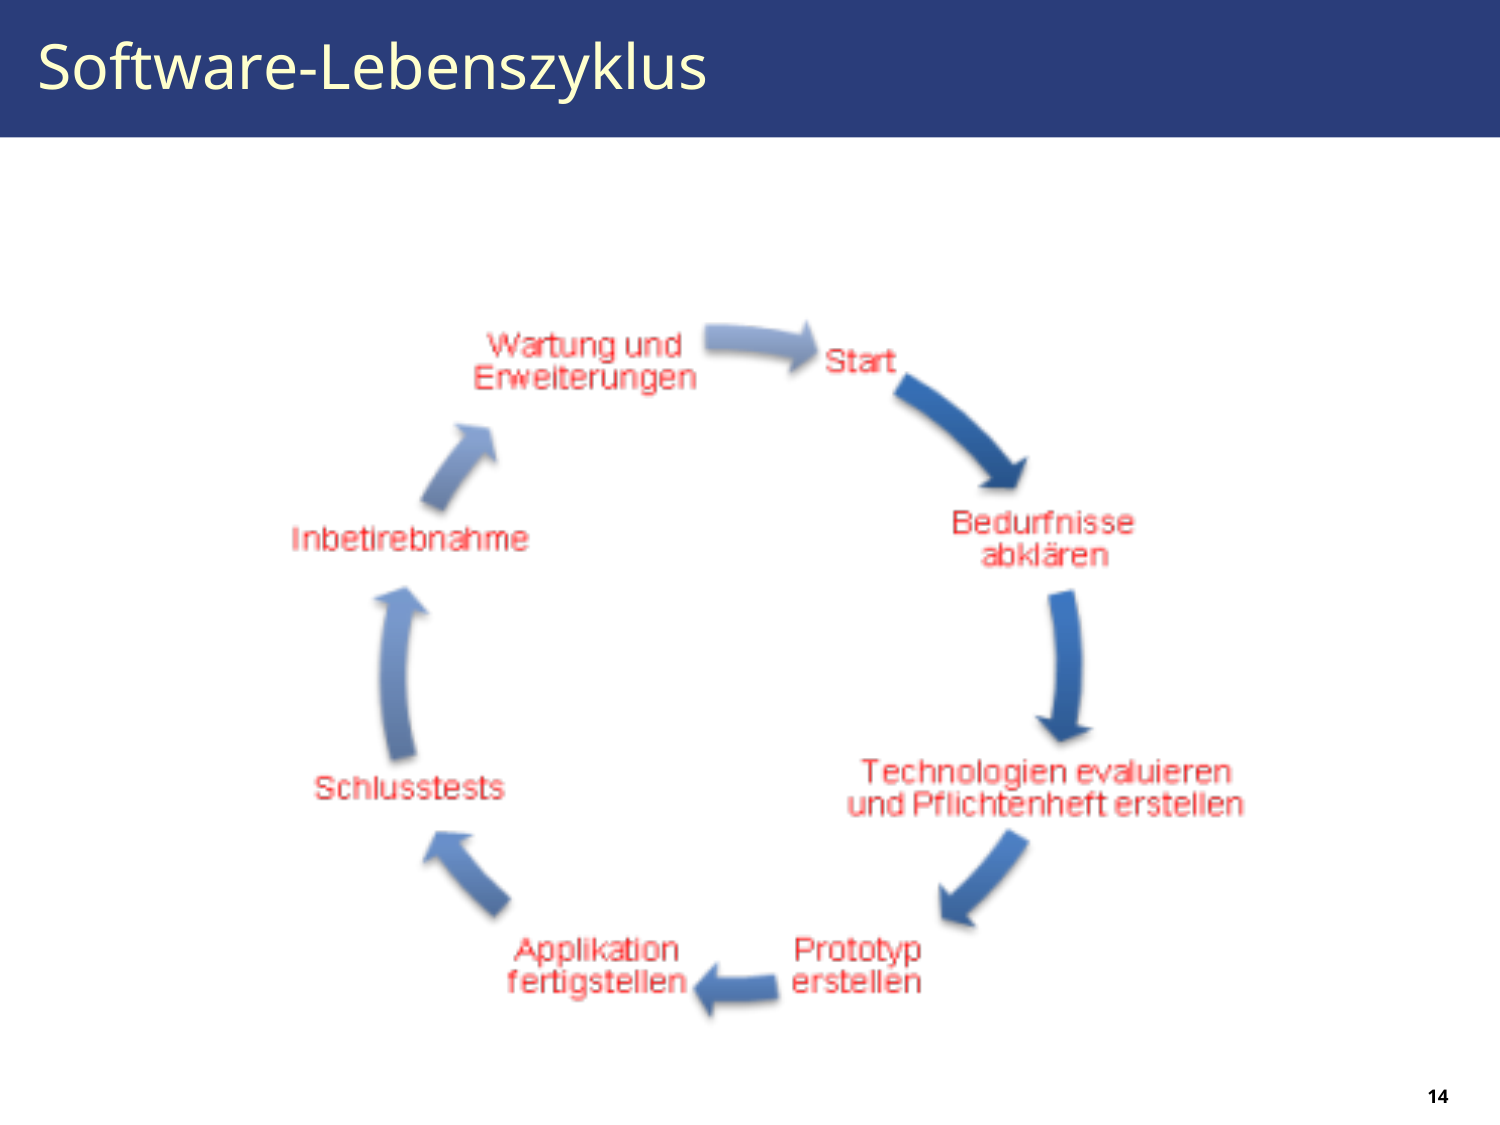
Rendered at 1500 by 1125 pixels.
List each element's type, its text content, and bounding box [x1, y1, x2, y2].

picture [230, 295, 1270, 1040]
title Software-Lebenszyklus [37, 22, 1476, 109]
